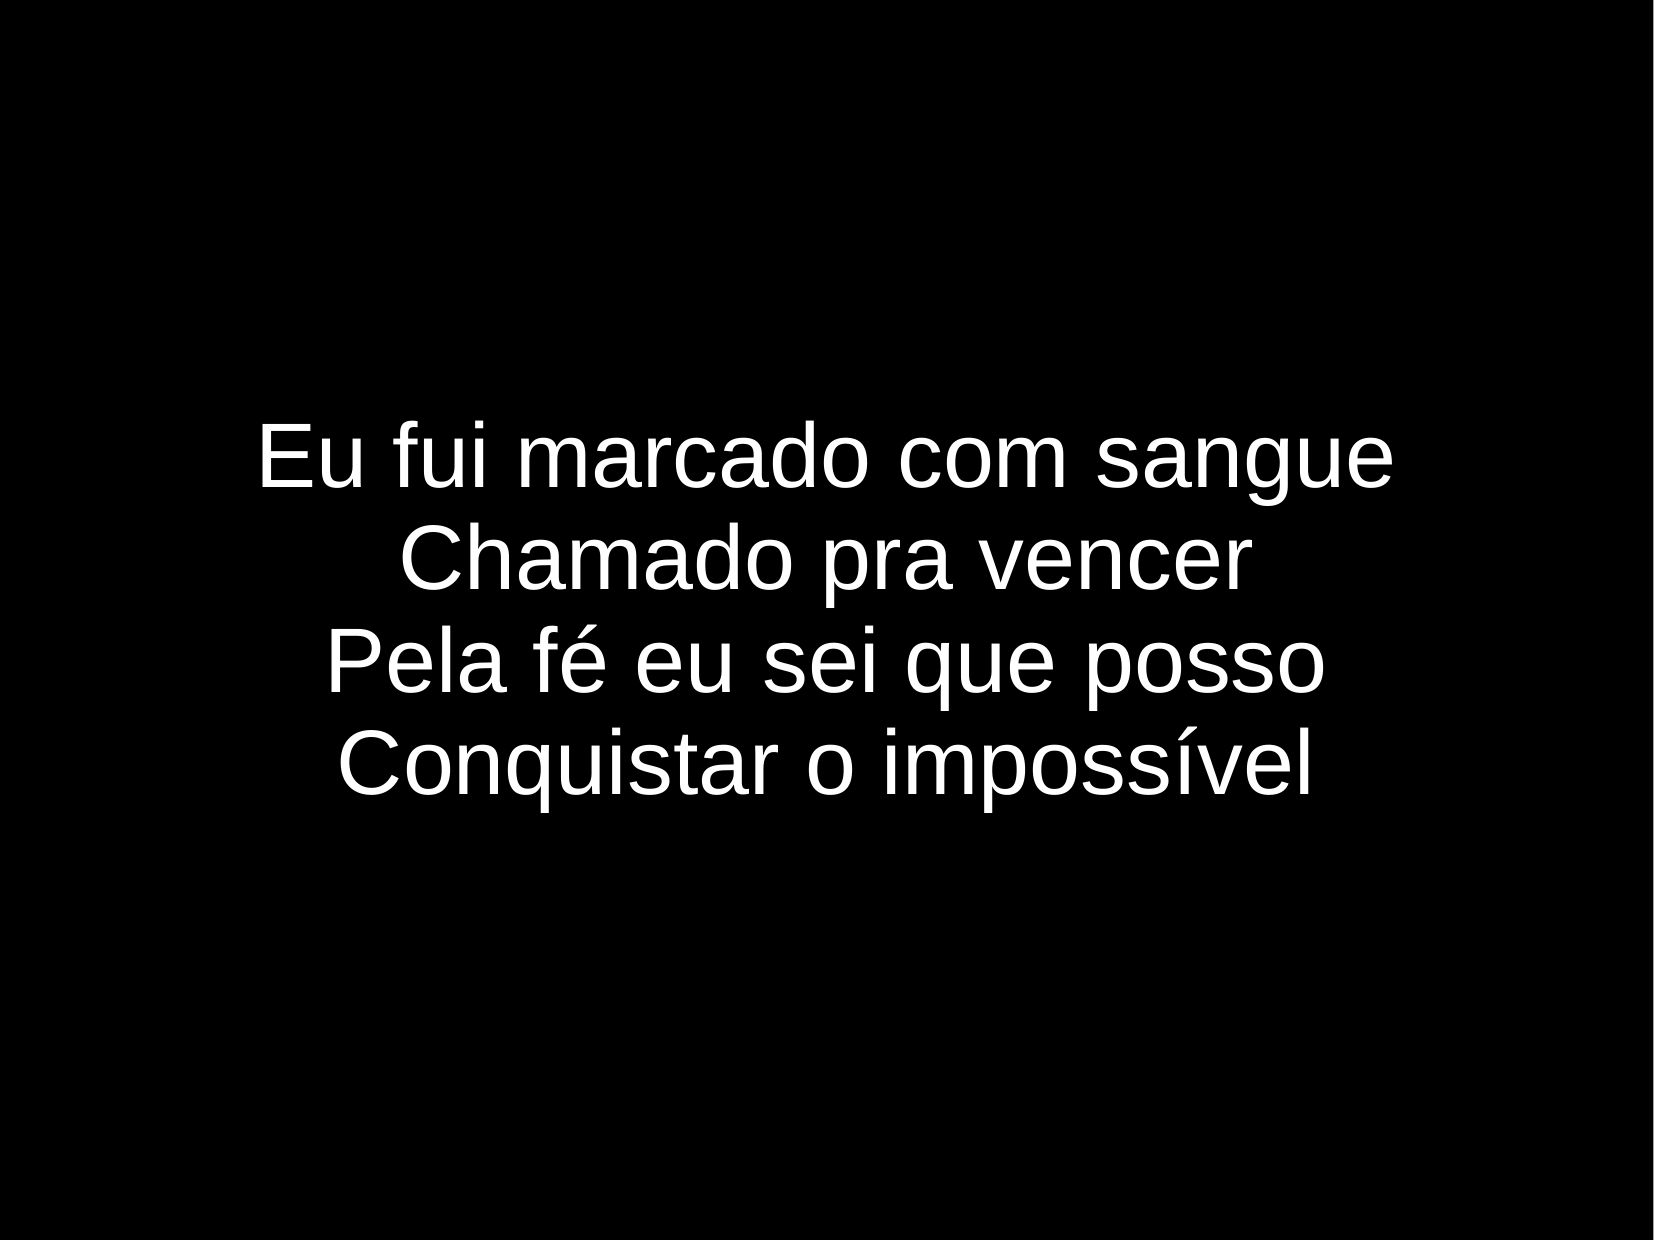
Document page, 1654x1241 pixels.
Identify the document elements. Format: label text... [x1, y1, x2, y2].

subtitle Eu fui marcado com sangue Chamado pra vencer Pela fé eu sei que posso Conquistar o impossível [82, 49, 1571, 1170]
